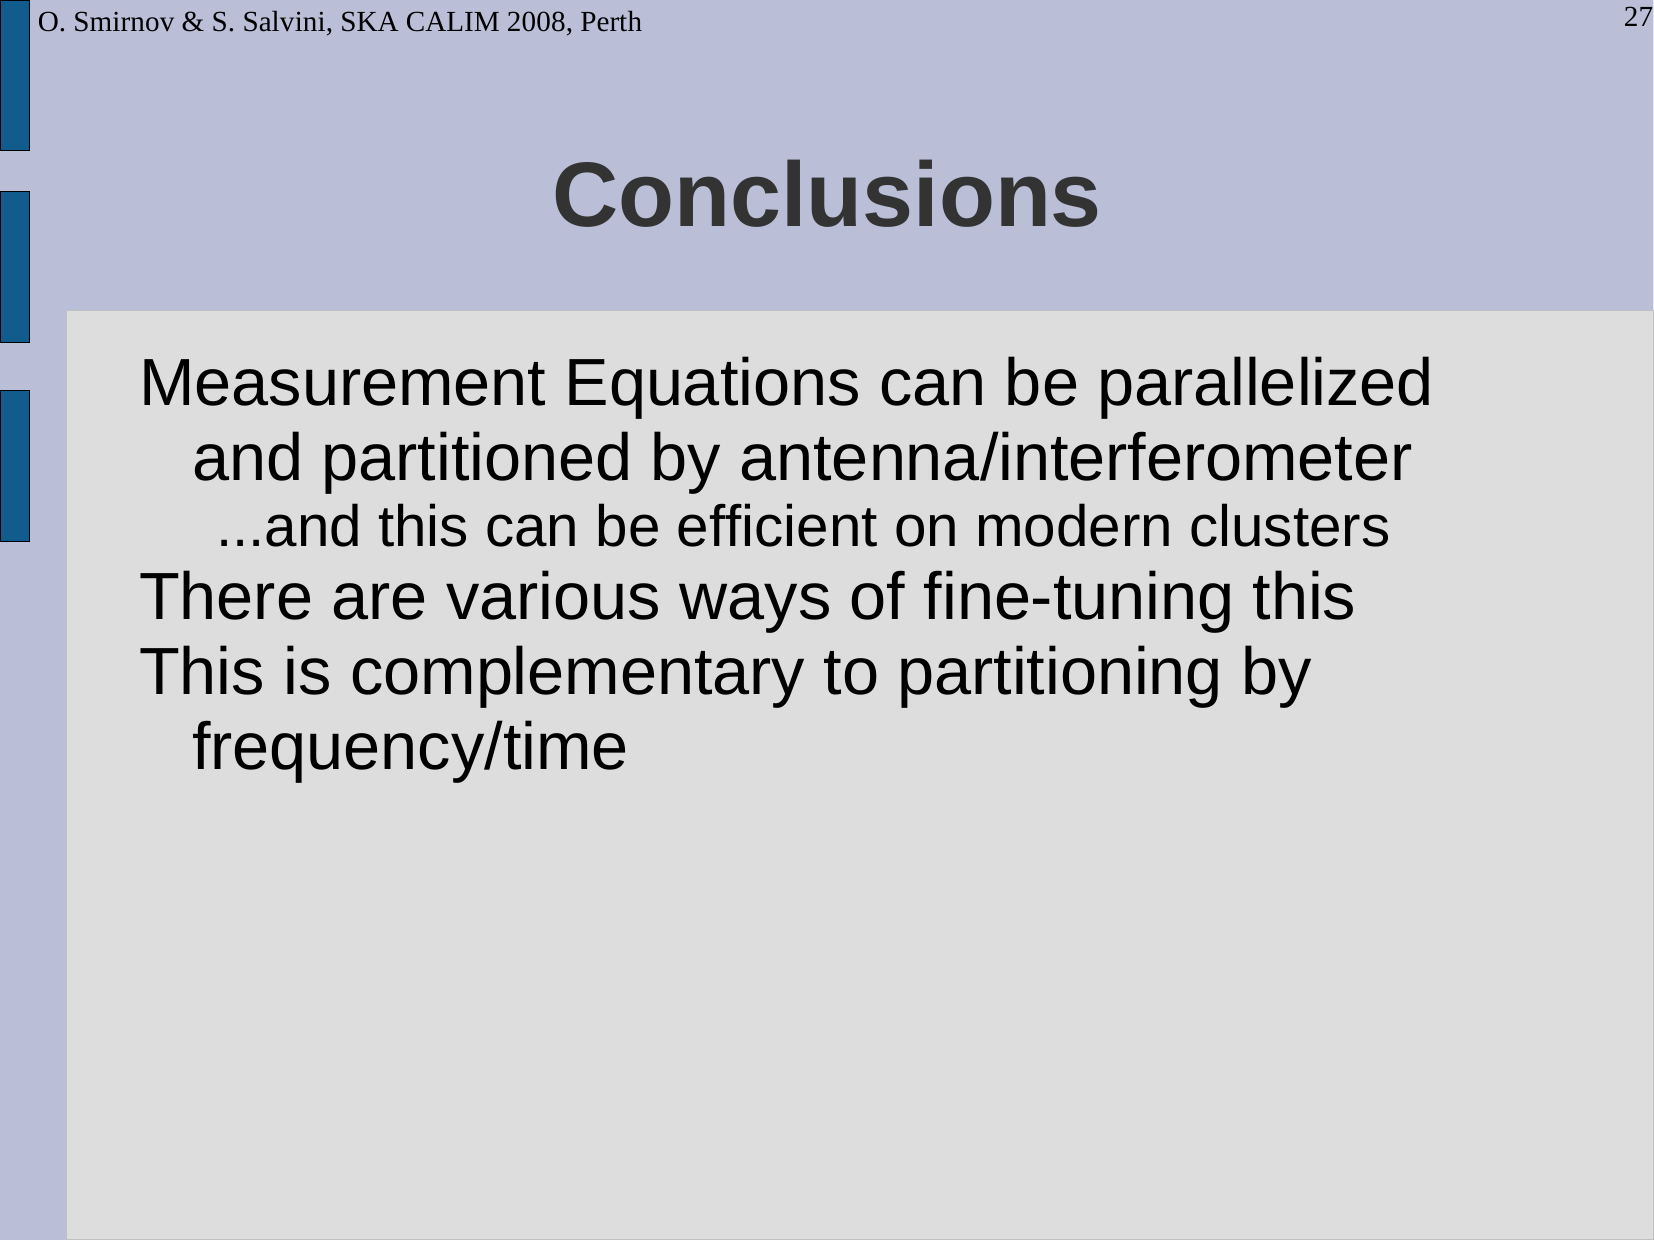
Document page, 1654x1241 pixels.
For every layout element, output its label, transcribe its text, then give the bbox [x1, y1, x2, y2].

title Conclusions [121, 91, 1534, 299]
list Measurement Equations can be parallelized and partitioned by antenna/interferometer ...and this can be efficient on modern clusters There are various ways of fine-tuning this This is complementary to partitioning by frequency/time [121, 344, 1534, 1127]
